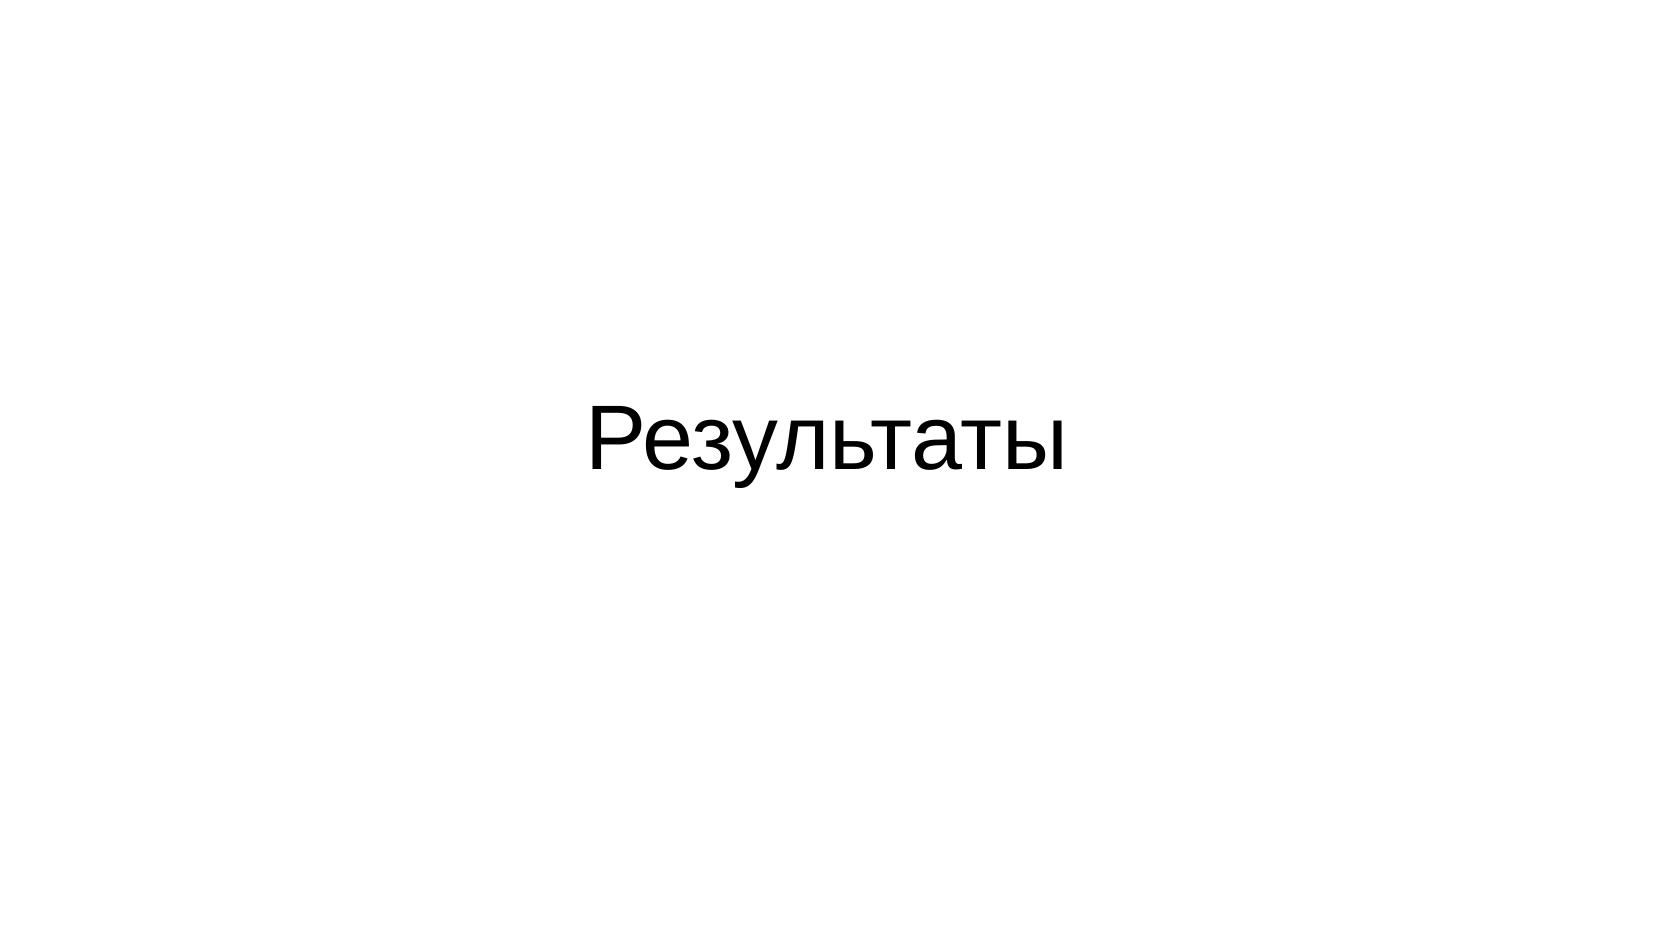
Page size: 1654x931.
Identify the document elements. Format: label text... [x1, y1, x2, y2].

title Результаты [82, 360, 1571, 516]
